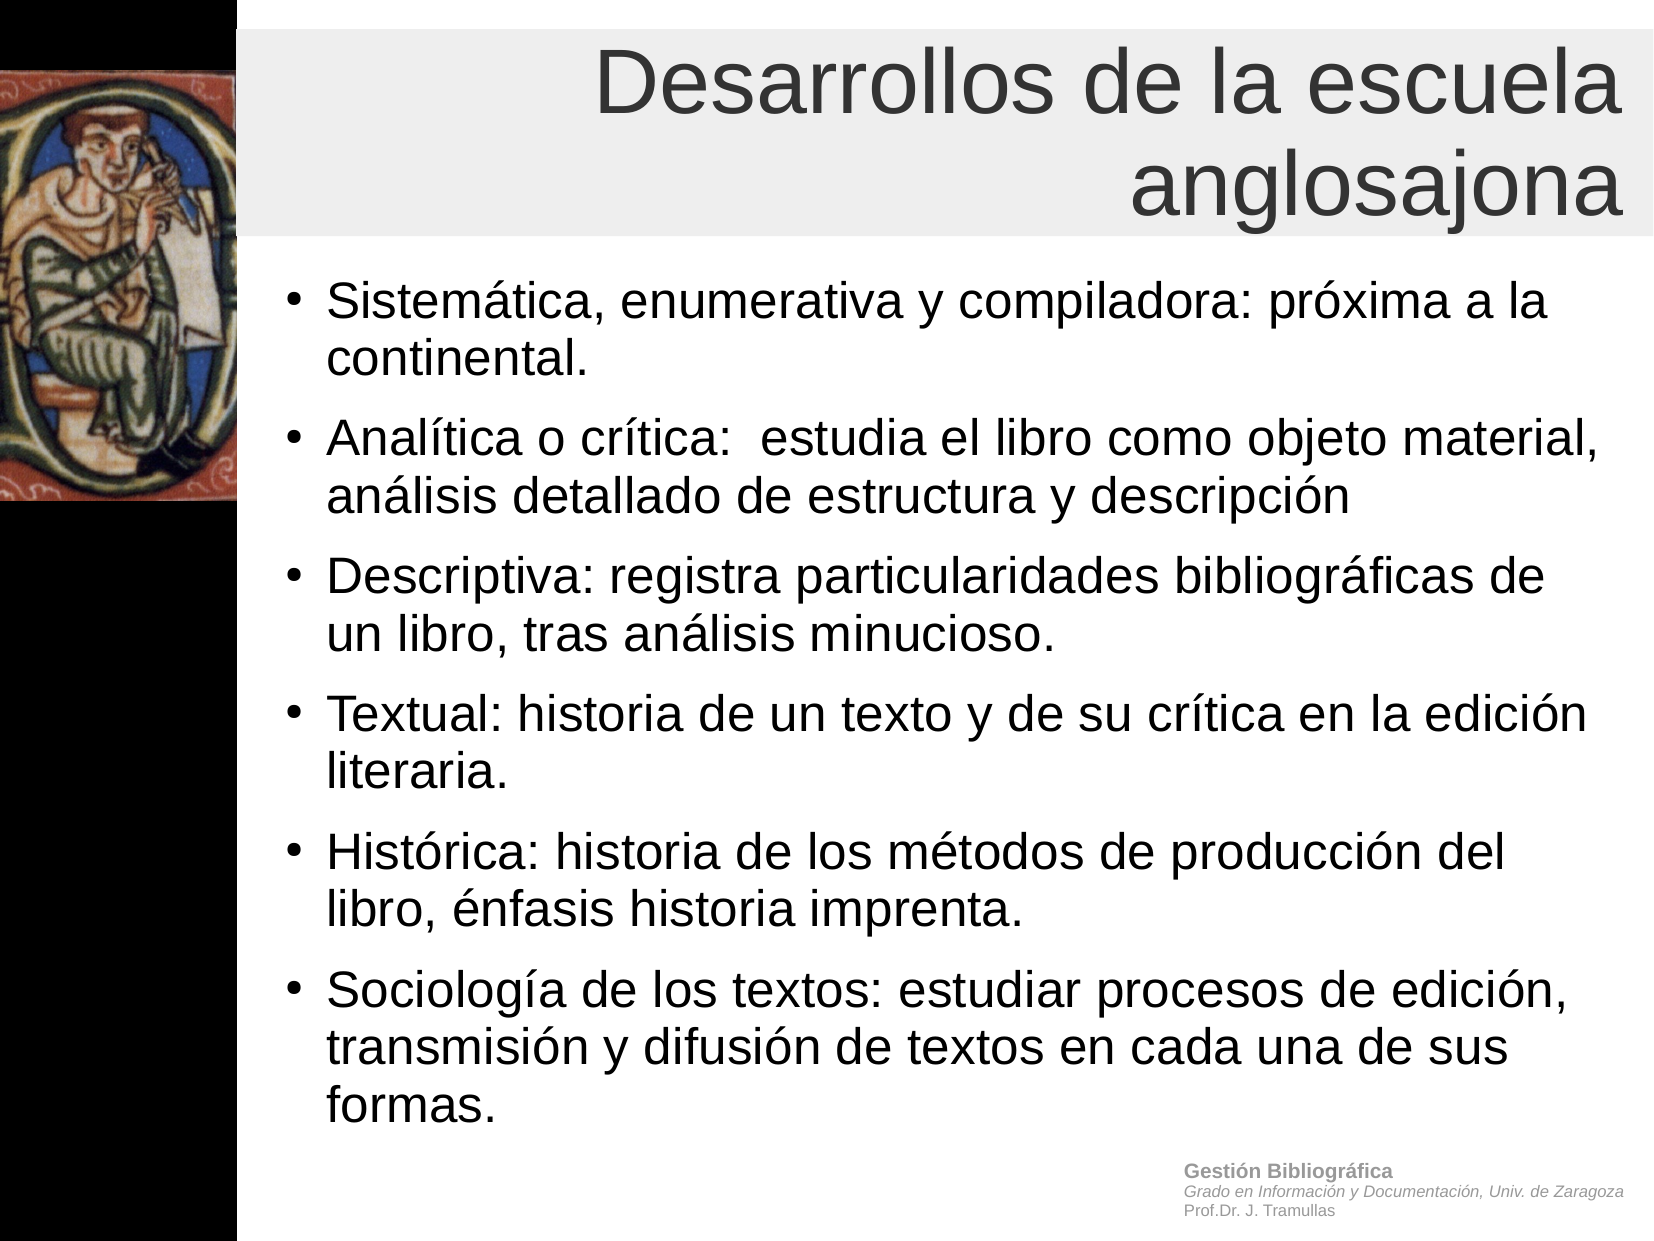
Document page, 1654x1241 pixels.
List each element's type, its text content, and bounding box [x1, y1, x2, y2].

picture [0, 70, 237, 501]
title Desarrollos de la escuela anglosajona [236, 29, 1654, 237]
list Sistemática, enumerativa y compiladora: próxima a la continental. Analítica o crítica: estudia el libro como objeto material, análisis detallado de estructura y descripción Descriptiva: registra particularidades bibliográficas de un libro, tras análisis minucioso. Textual: historia de un texto y de su crítica en la edición literaria. Histórica: historia de los métodos de producción del libro, énfasis historia imprenta. Sociología de los textos: estudiar procesos de edición, transmisión y difusión de textos en cada una de sus formas. [271, 271, 1619, 1134]
